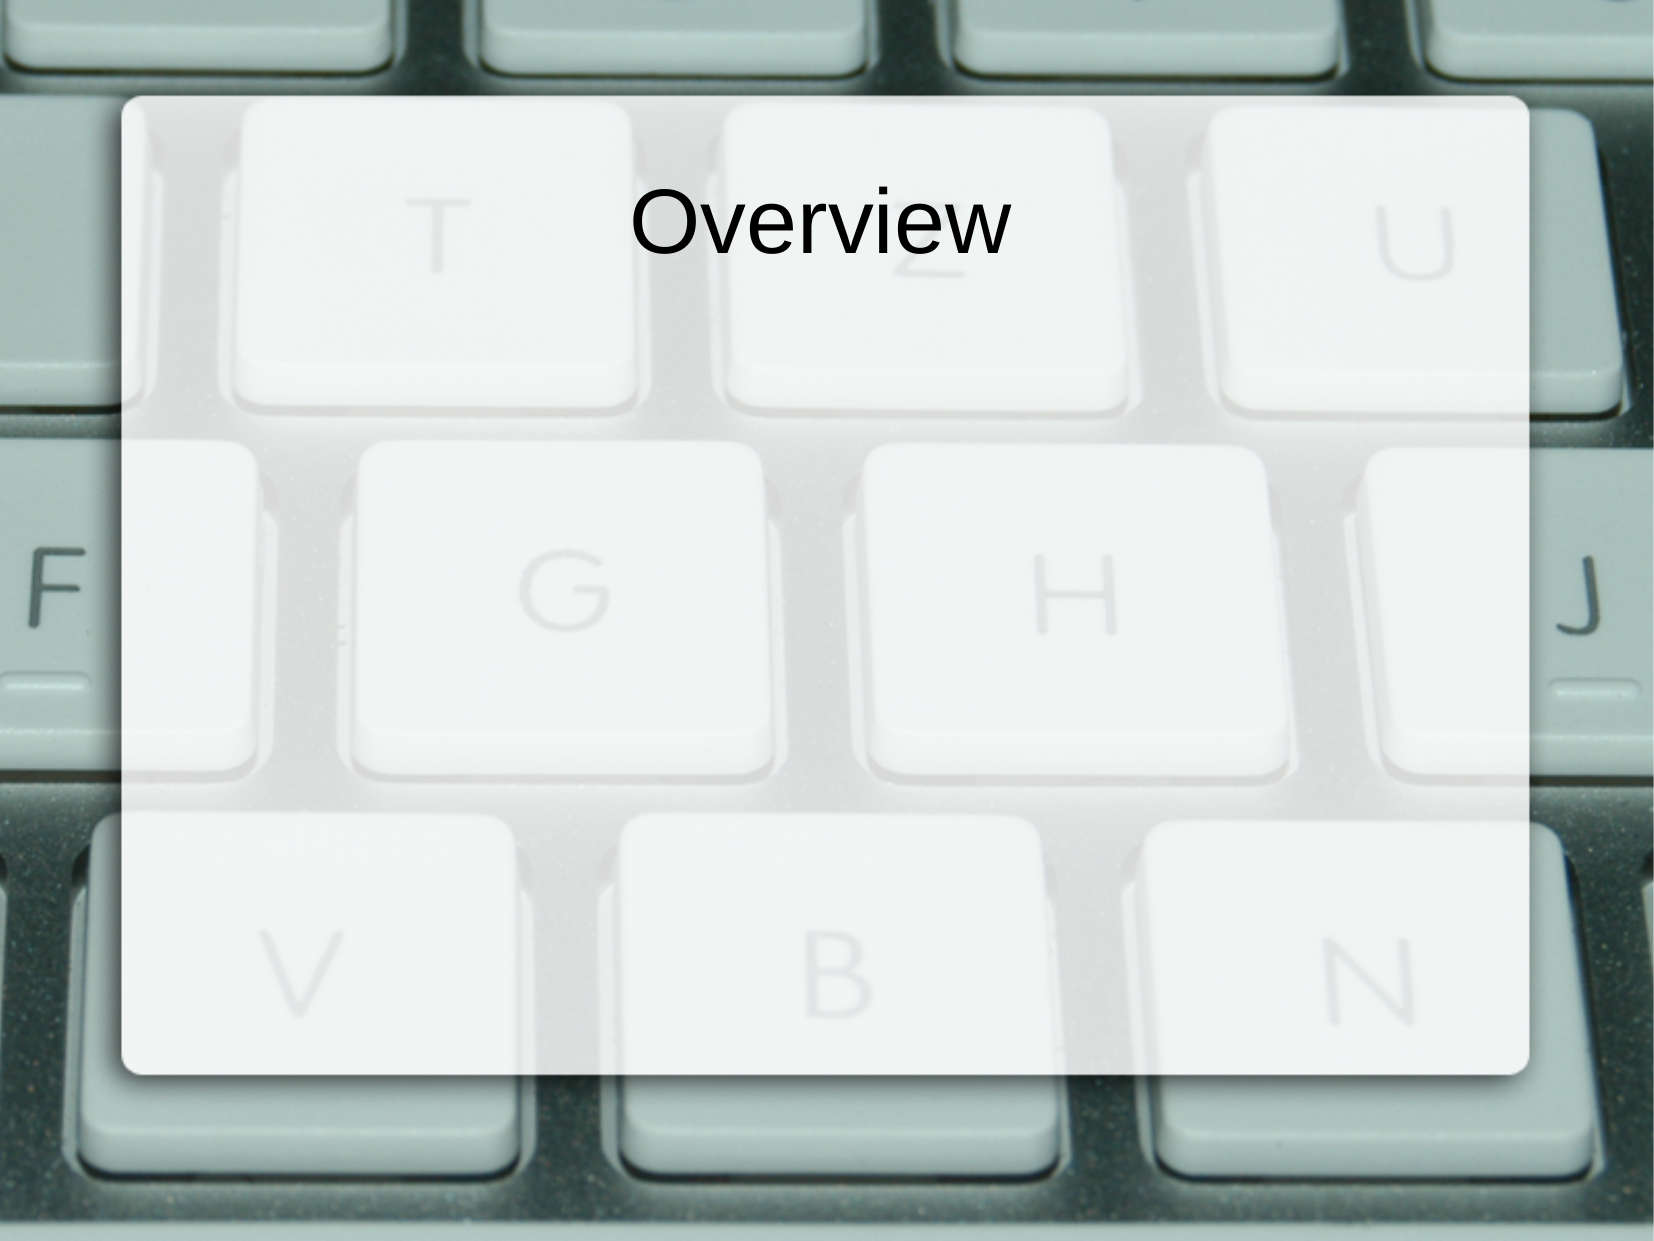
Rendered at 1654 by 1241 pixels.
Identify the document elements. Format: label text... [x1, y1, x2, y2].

picture [0, 0, 1654, 1241]
title Overview [135, 117, 1506, 325]
